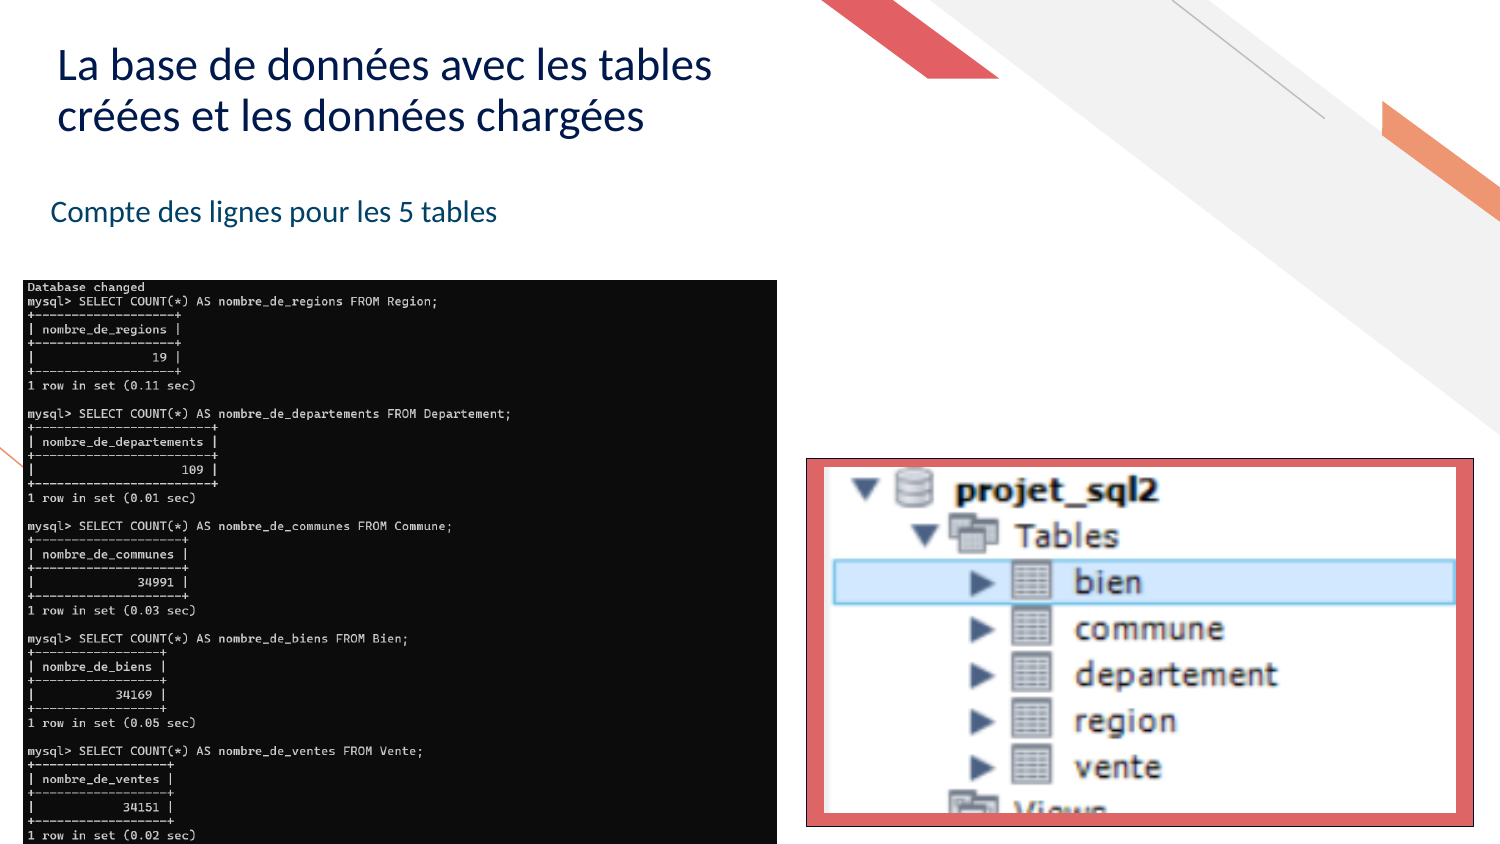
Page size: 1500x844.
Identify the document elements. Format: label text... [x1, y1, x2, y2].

picture [824, 467, 1456, 813]
text_box [806, 458, 1474, 827]
picture [23, 280, 777, 844]
list Compte des lignes pour les 5 tables [39, 190, 947, 266]
title La base de données avec les tables créées et les données chargées [46, 0, 816, 142]
